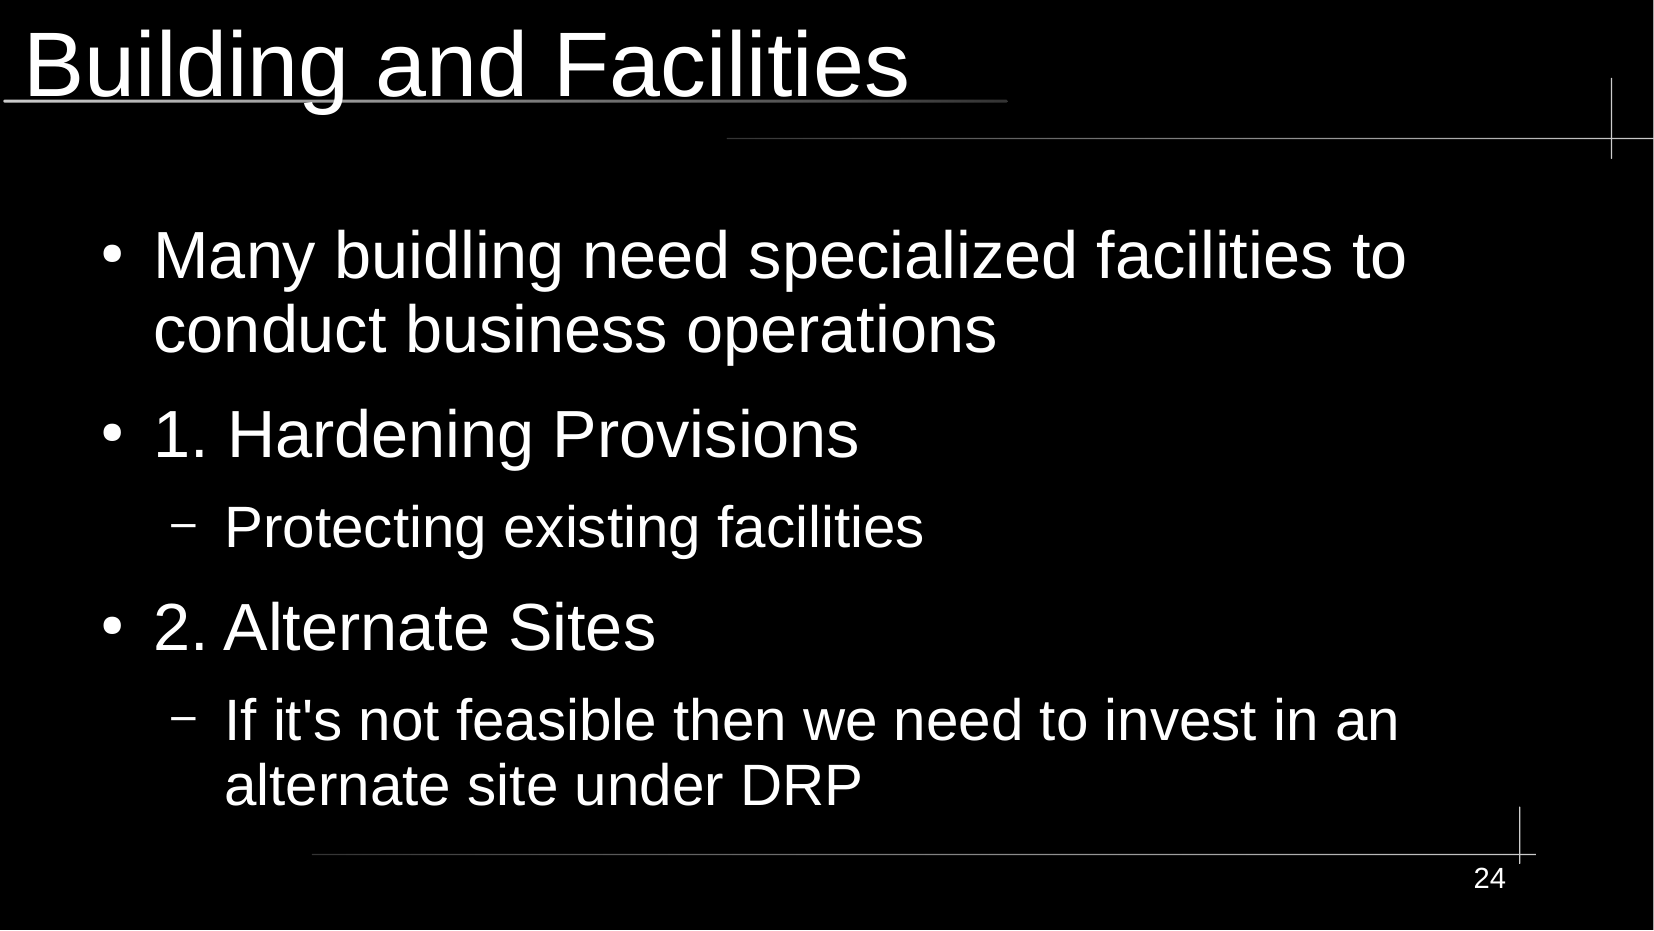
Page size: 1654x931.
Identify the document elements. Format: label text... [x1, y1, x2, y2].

list Many buidling need specialized facilities to conduct business operations 1. Hardening Provisions Protecting existing facilities 2. Alternate Sites If it's not feasible then we need to invest in an alternate site under DRP [82, 217, 1571, 851]
title Building and Facilities [23, 11, 1589, 119]
